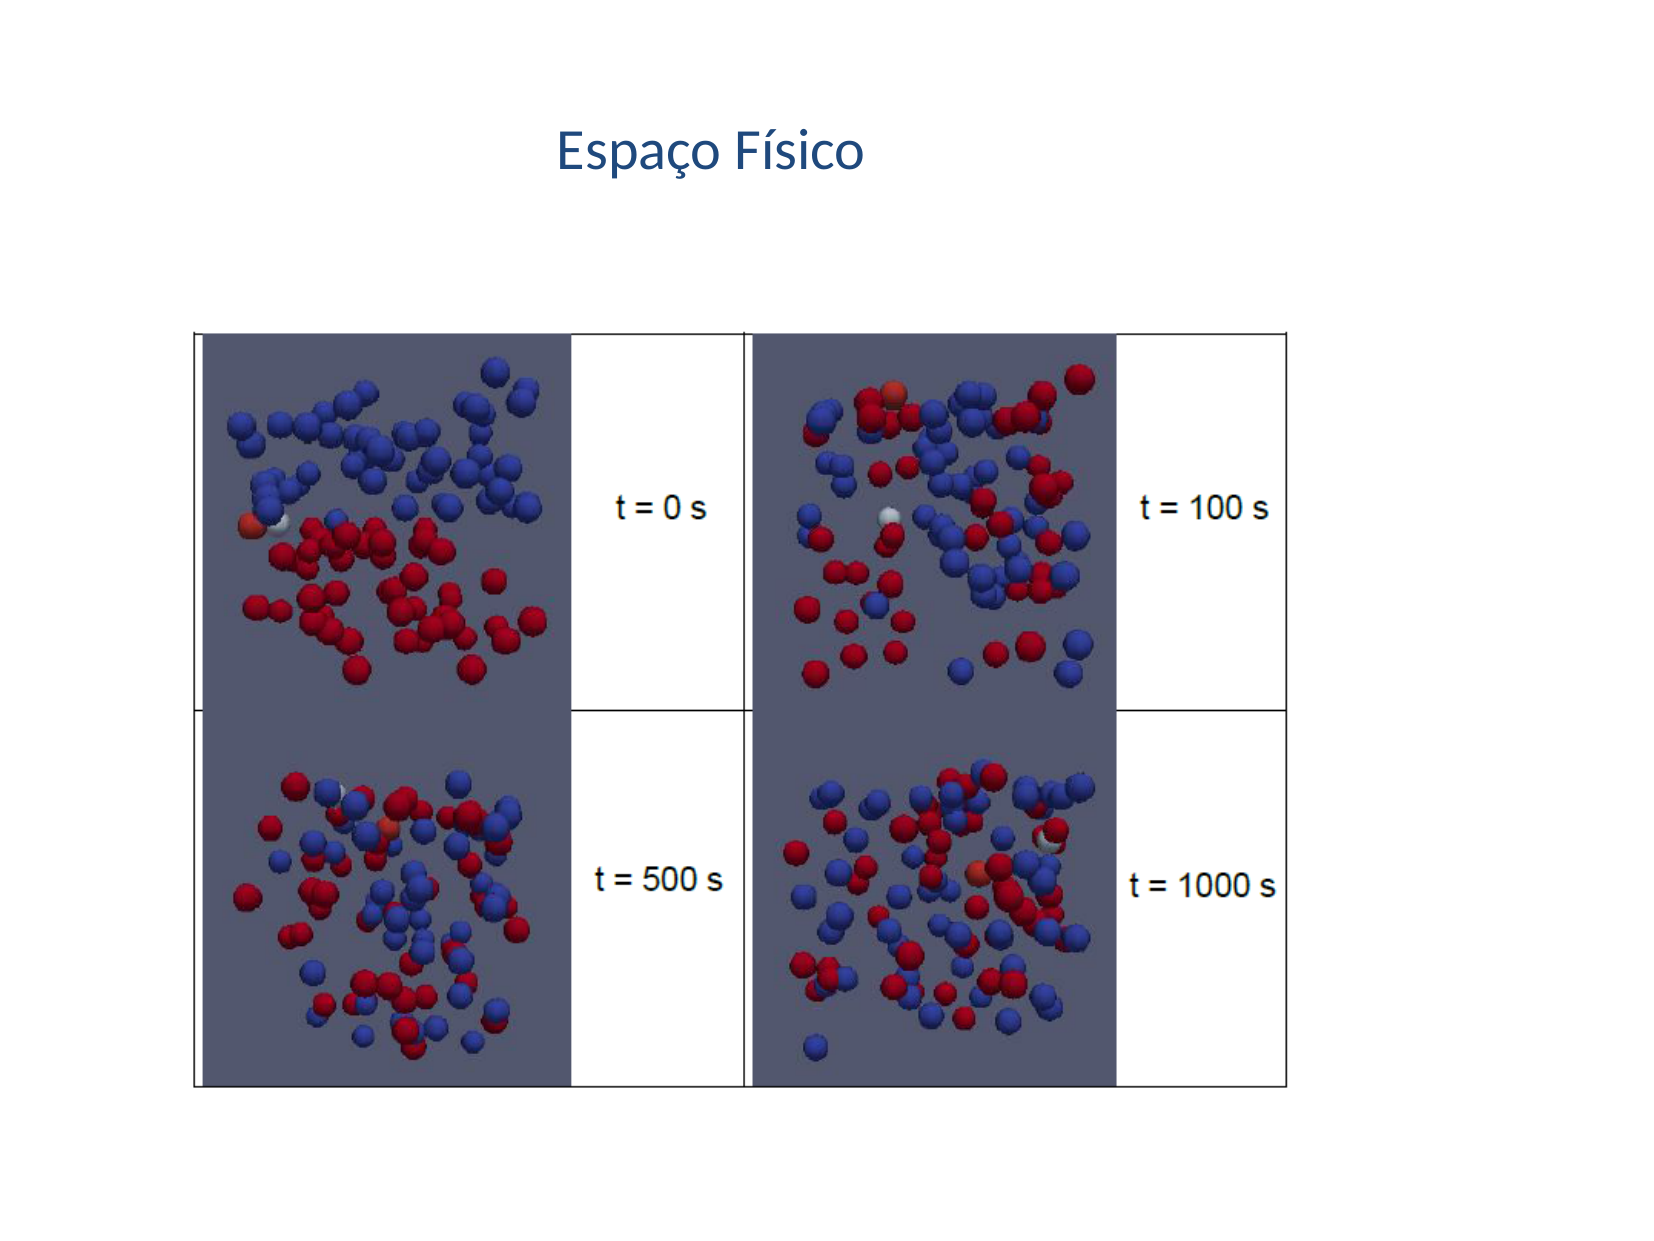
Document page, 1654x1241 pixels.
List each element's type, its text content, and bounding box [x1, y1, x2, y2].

picture [186, 326, 1295, 1094]
text_box Espaço Físico [501, 118, 922, 201]
